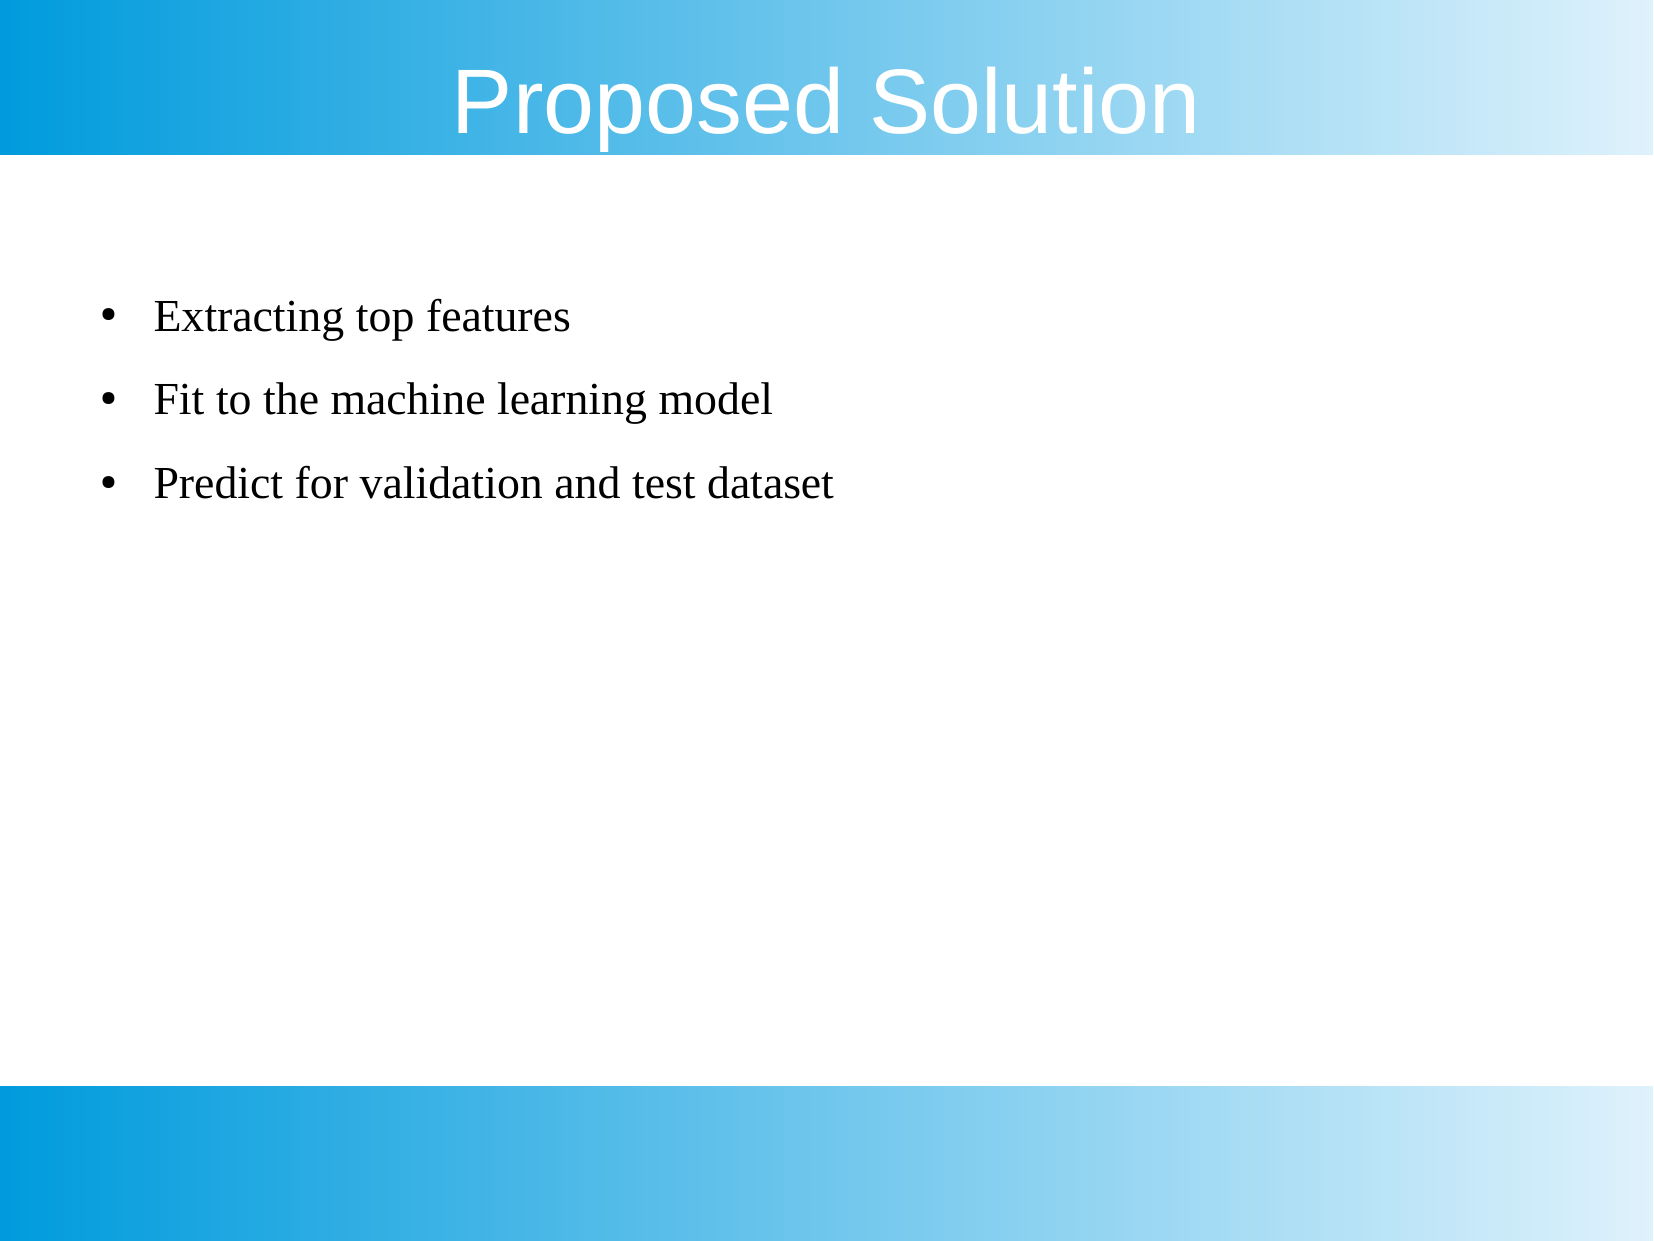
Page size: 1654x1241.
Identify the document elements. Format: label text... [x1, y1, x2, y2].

list Extracting top features Fit to the machine learning model Predict for validation and test dataset [82, 290, 1571, 1010]
title Proposed Solution [82, 49, 1571, 155]
